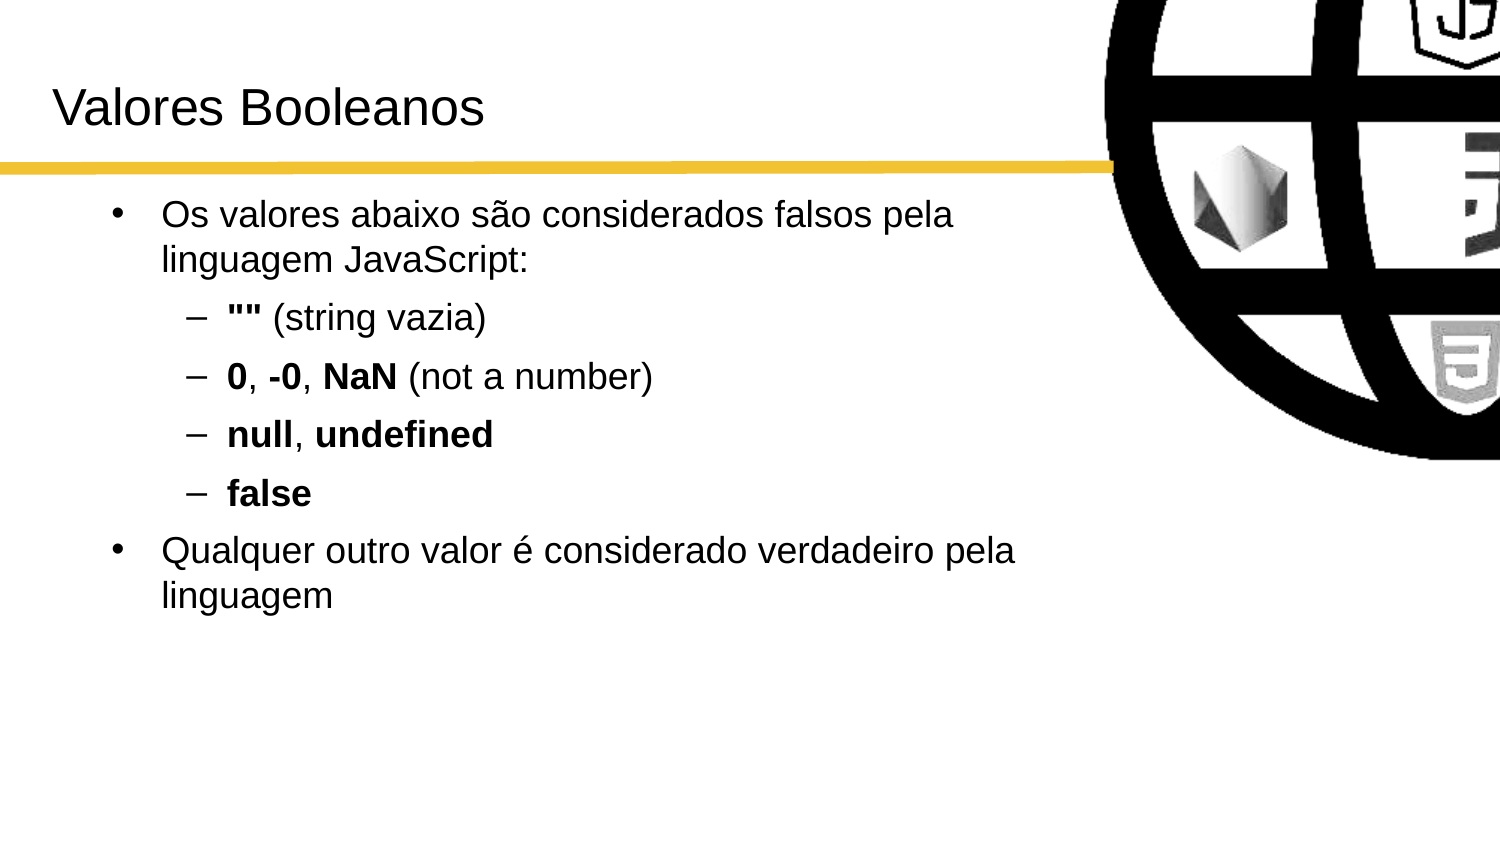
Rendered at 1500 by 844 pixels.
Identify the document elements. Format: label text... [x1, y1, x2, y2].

picture [1078, 0, 1500, 532]
text_box Os valores abaixo são considerados falsos pela linguagem JavaScript: "" (string vazia) 0, -0, NaN (not a number) null, undefined false Qualquer outro valor é considerado verdadeiro pela linguagem [90, 182, 1104, 790]
text_box Valores Booleanos [37, 33, 1463, 175]
